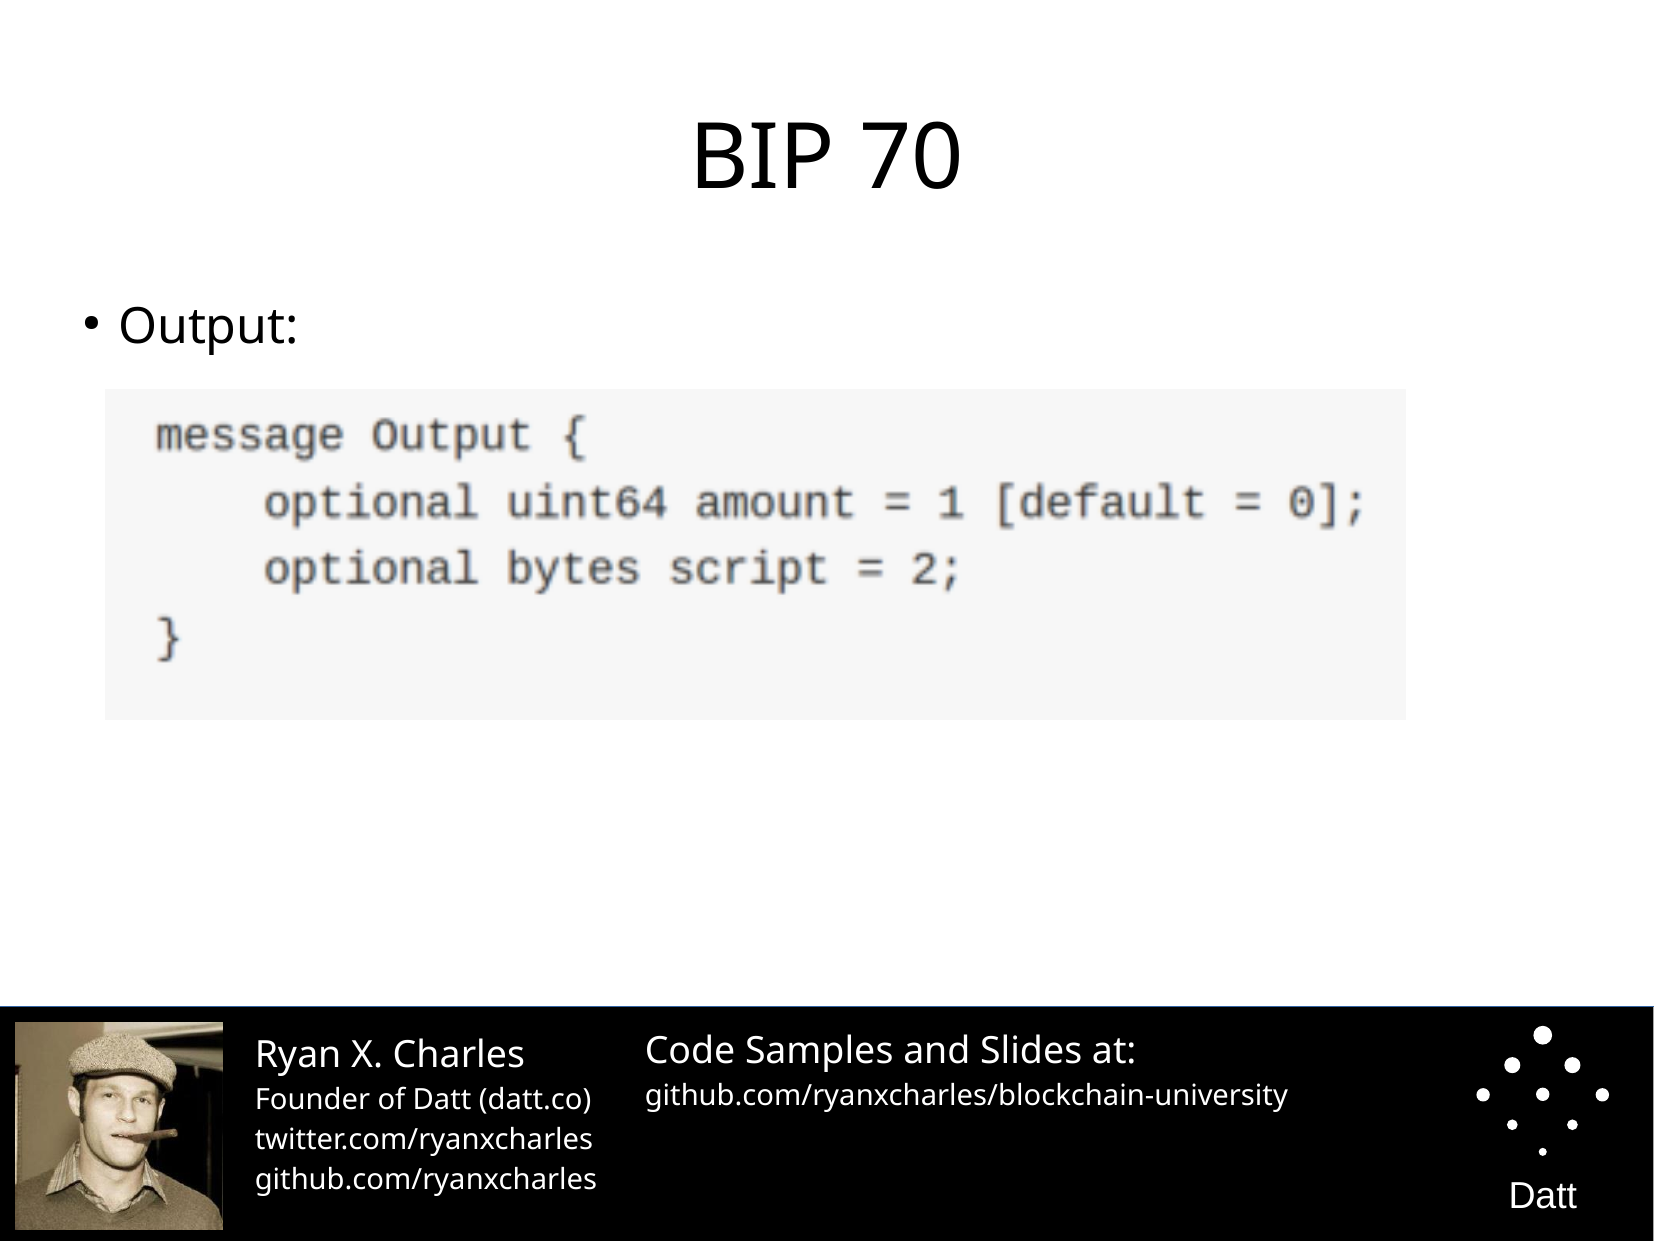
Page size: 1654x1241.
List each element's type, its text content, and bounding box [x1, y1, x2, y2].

title BIP 70 [82, 49, 1571, 257]
text_box Ryan X. Charles Founder of Datt (datt.co) twitter.com/ryanxcharles github.com/ryanxcharles [240, 1020, 976, 1241]
picture [15, 1022, 223, 1231]
text_box Code Samples and Slides at: github.com/ryanxcharles/blockchain-university [630, 1015, 1403, 1156]
picture [1475, 1023, 1611, 1159]
subtitle Output: [82, 290, 1571, 1010]
picture [105, 389, 1406, 721]
text_box [0, 1006, 1654, 1241]
text_box Datt [1452, 1167, 1633, 1241]
